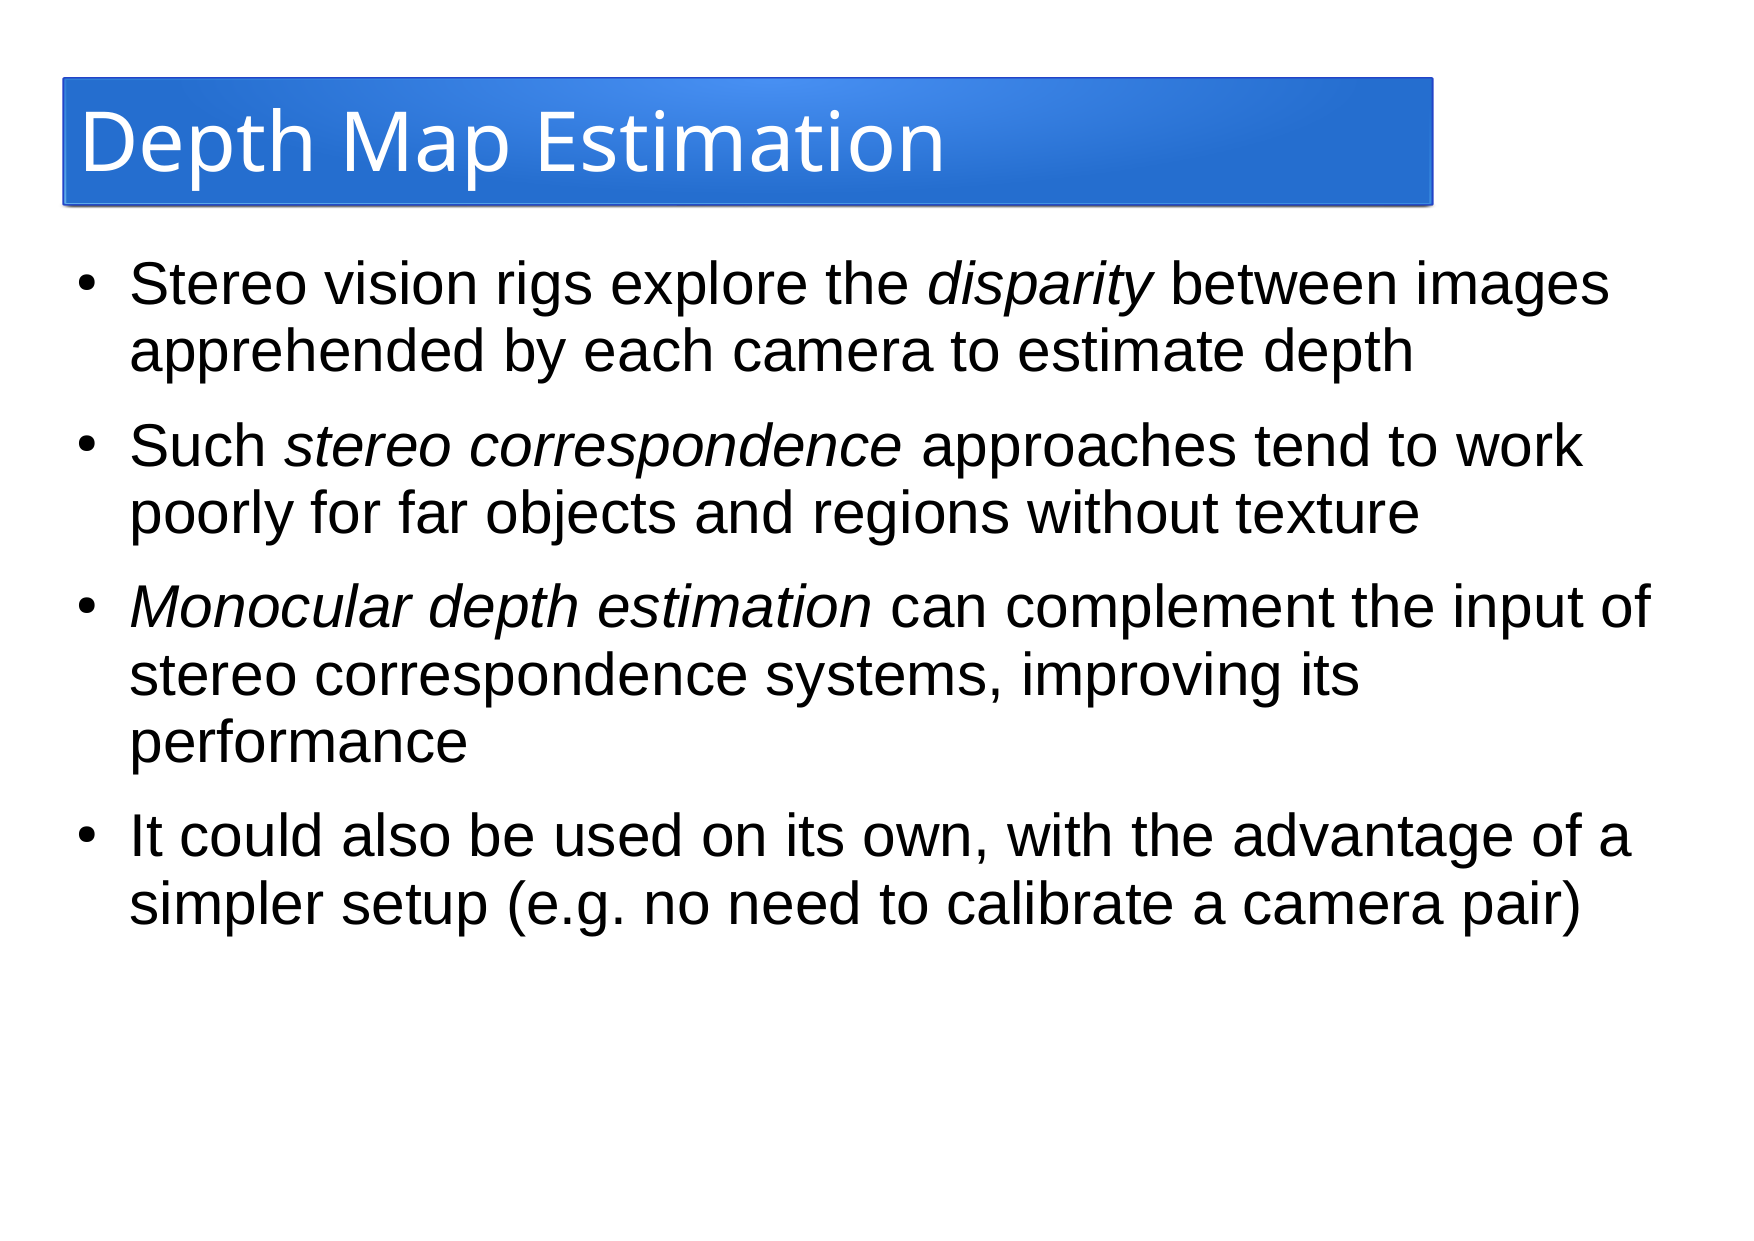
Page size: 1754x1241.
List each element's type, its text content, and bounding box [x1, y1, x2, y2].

title Depth Map Estimation [78, 80, 1429, 198]
list Stereo vision rigs explore the disparity between images apprehended by each camera to estimate depth Such stereo correspondence approaches tend to work poorly for far objects and regions without texture Monocular depth estimation can complement the input of stereo correspondence systems, improving its performance It could also be used on its own, with the advantage of a simpler setup (e.g. no need to calibrate a camera pair) [58, 249, 1696, 1157]
picture [58, 77, 1439, 209]
